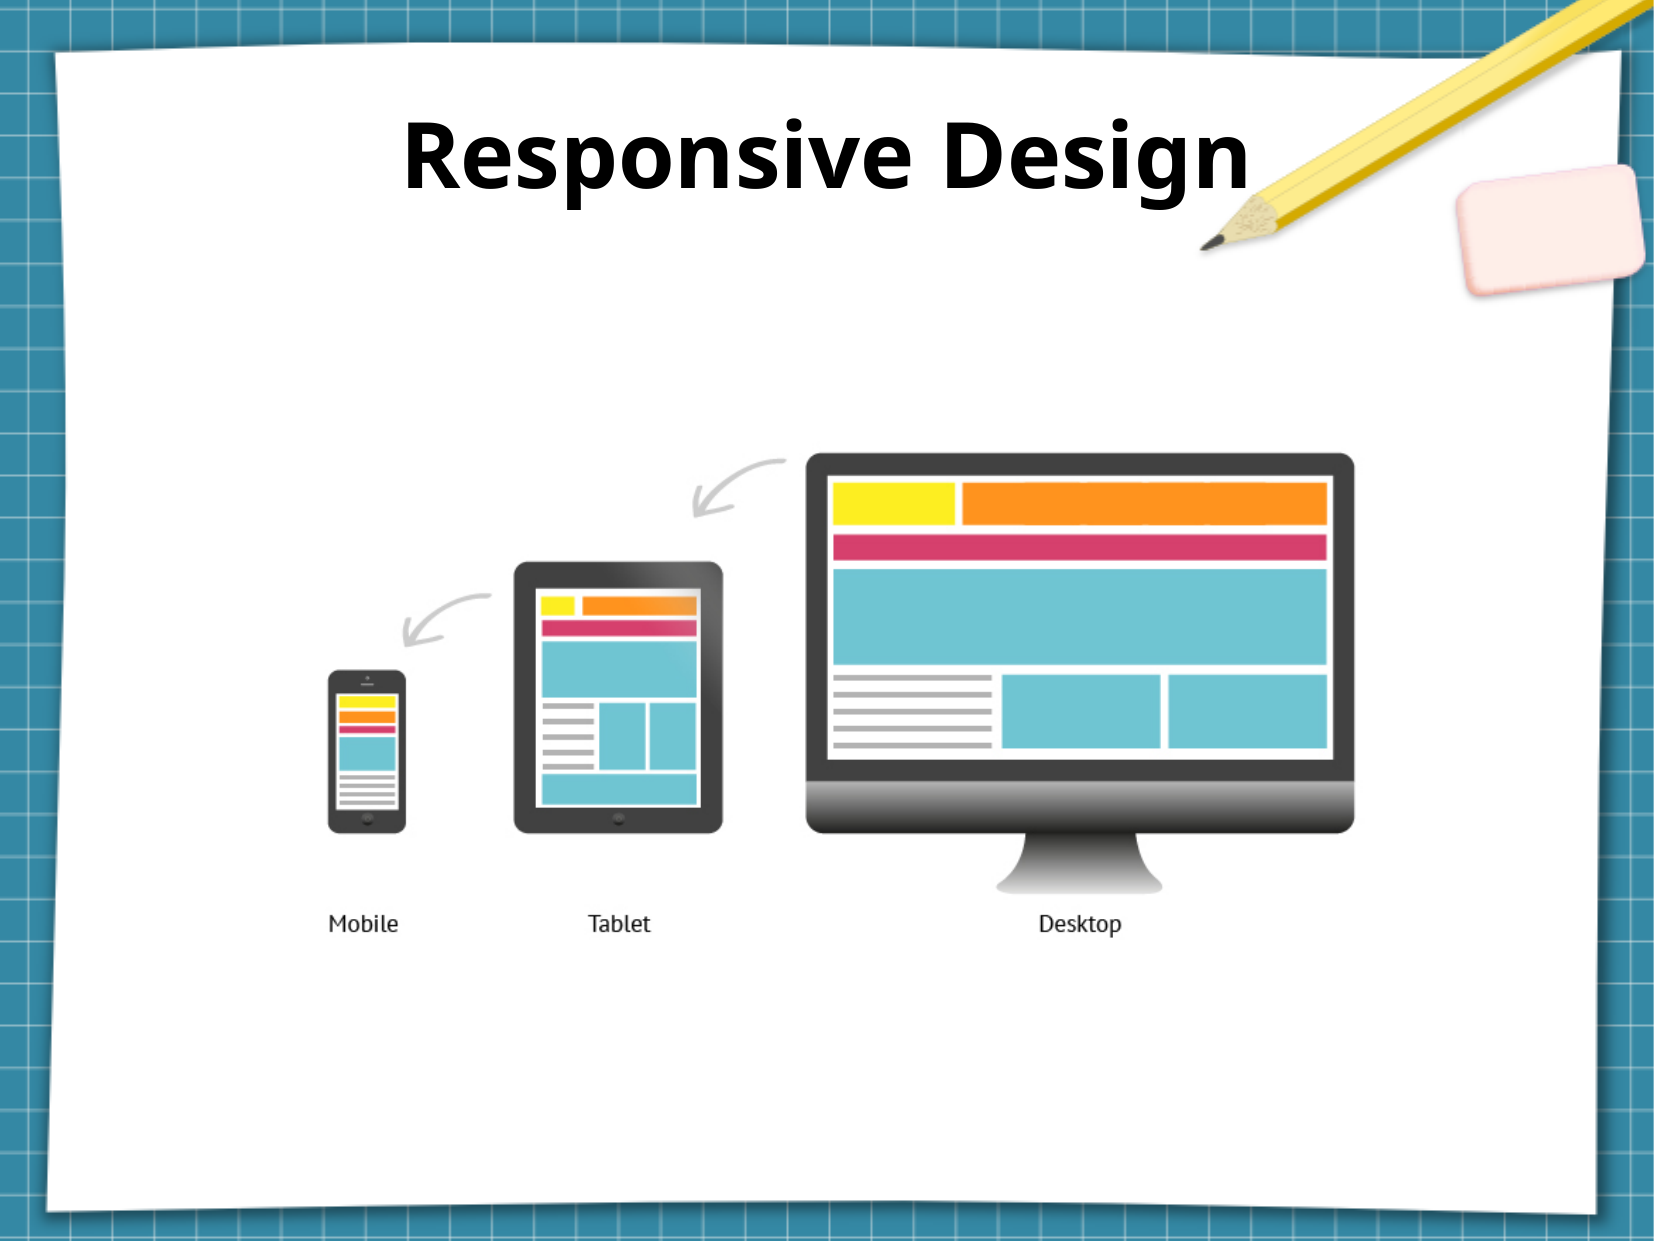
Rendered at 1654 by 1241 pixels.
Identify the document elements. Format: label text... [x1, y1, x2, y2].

title Responsive Design [82, 49, 1571, 257]
picture [0, 0, 1654, 1241]
